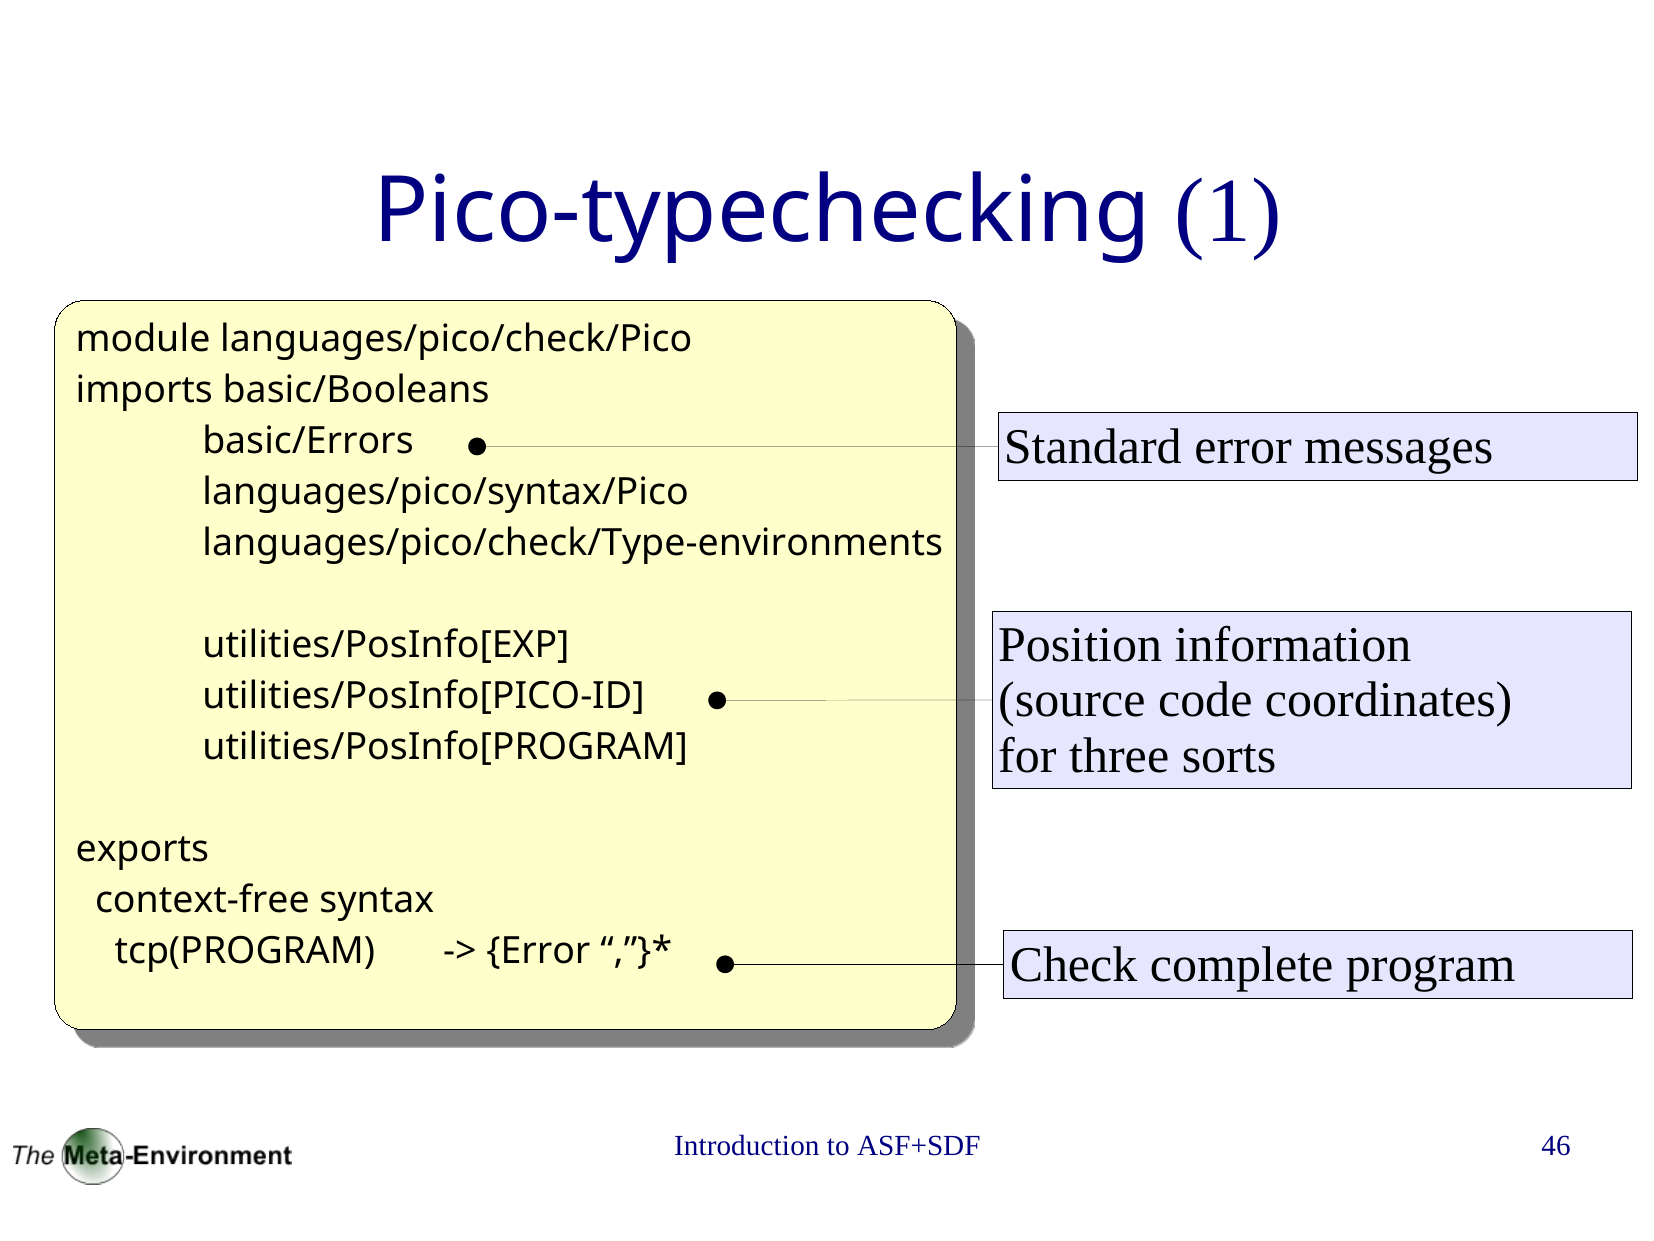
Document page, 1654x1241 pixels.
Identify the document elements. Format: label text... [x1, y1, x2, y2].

text_box Check complete program [1003, 930, 1633, 999]
text_box Standard error messages [998, 412, 1638, 481]
text_box [54, 313, 957, 1030]
text_box module languages/pico/check/Pico imports basic/Booleans basic/Errors languages/pico/syntax/Pico languages/pico/check/Type-environments utilities/PosInfo[EXP] utilities/PosInfo[PICO-ID] utilities/PosInfo[PROGRAM] exports context-free syntax tcp(PROGRAM) -> {Error “,”}* [60, 303, 967, 1002]
title Pico-typechecking (1) [121, 102, 1534, 311]
picture [13, 1128, 292, 1185]
text_box Position information (source code coordinates) for three sorts [992, 611, 1632, 789]
